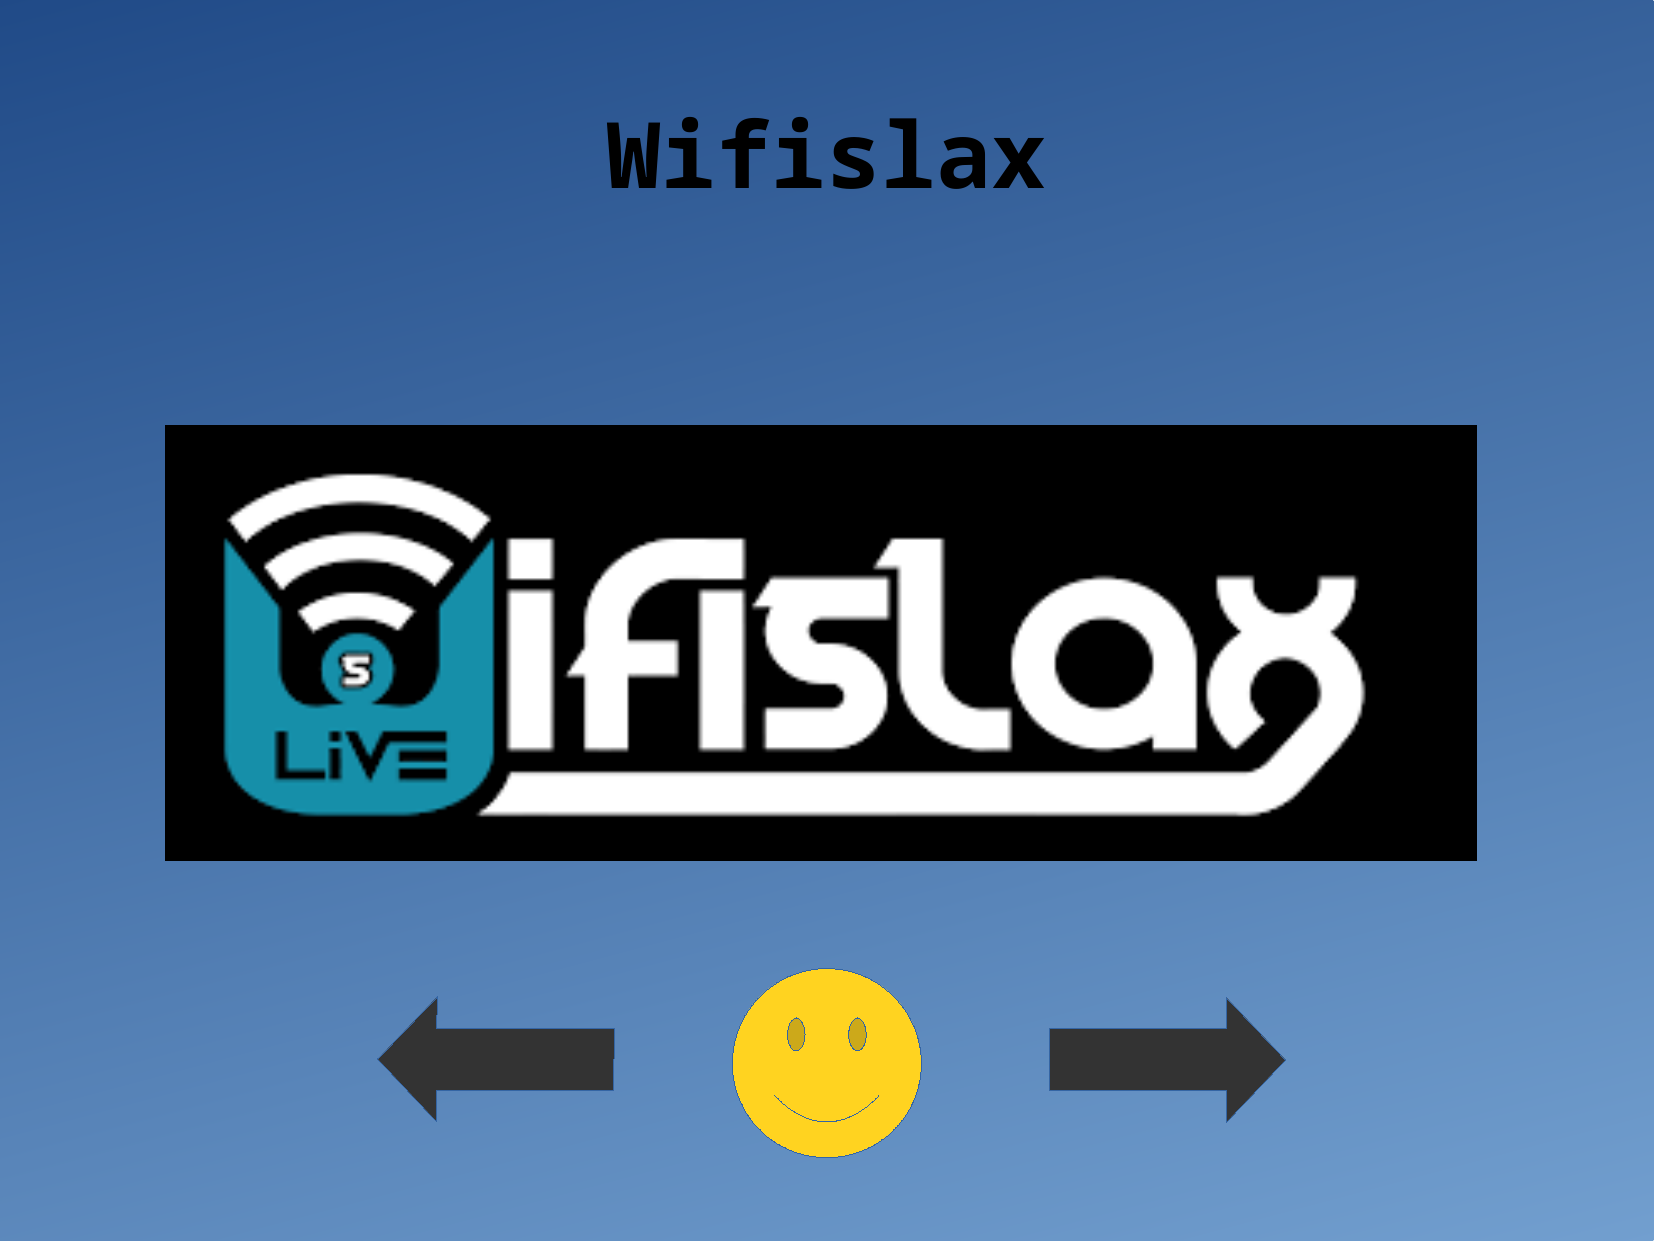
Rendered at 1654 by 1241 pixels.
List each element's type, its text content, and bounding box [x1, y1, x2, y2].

picture [165, 425, 1477, 861]
text_box [732, 968, 922, 1158]
title Wifislax [82, 49, 1571, 257]
text_box [1049, 997, 1286, 1123]
text_box [377, 996, 615, 1122]
